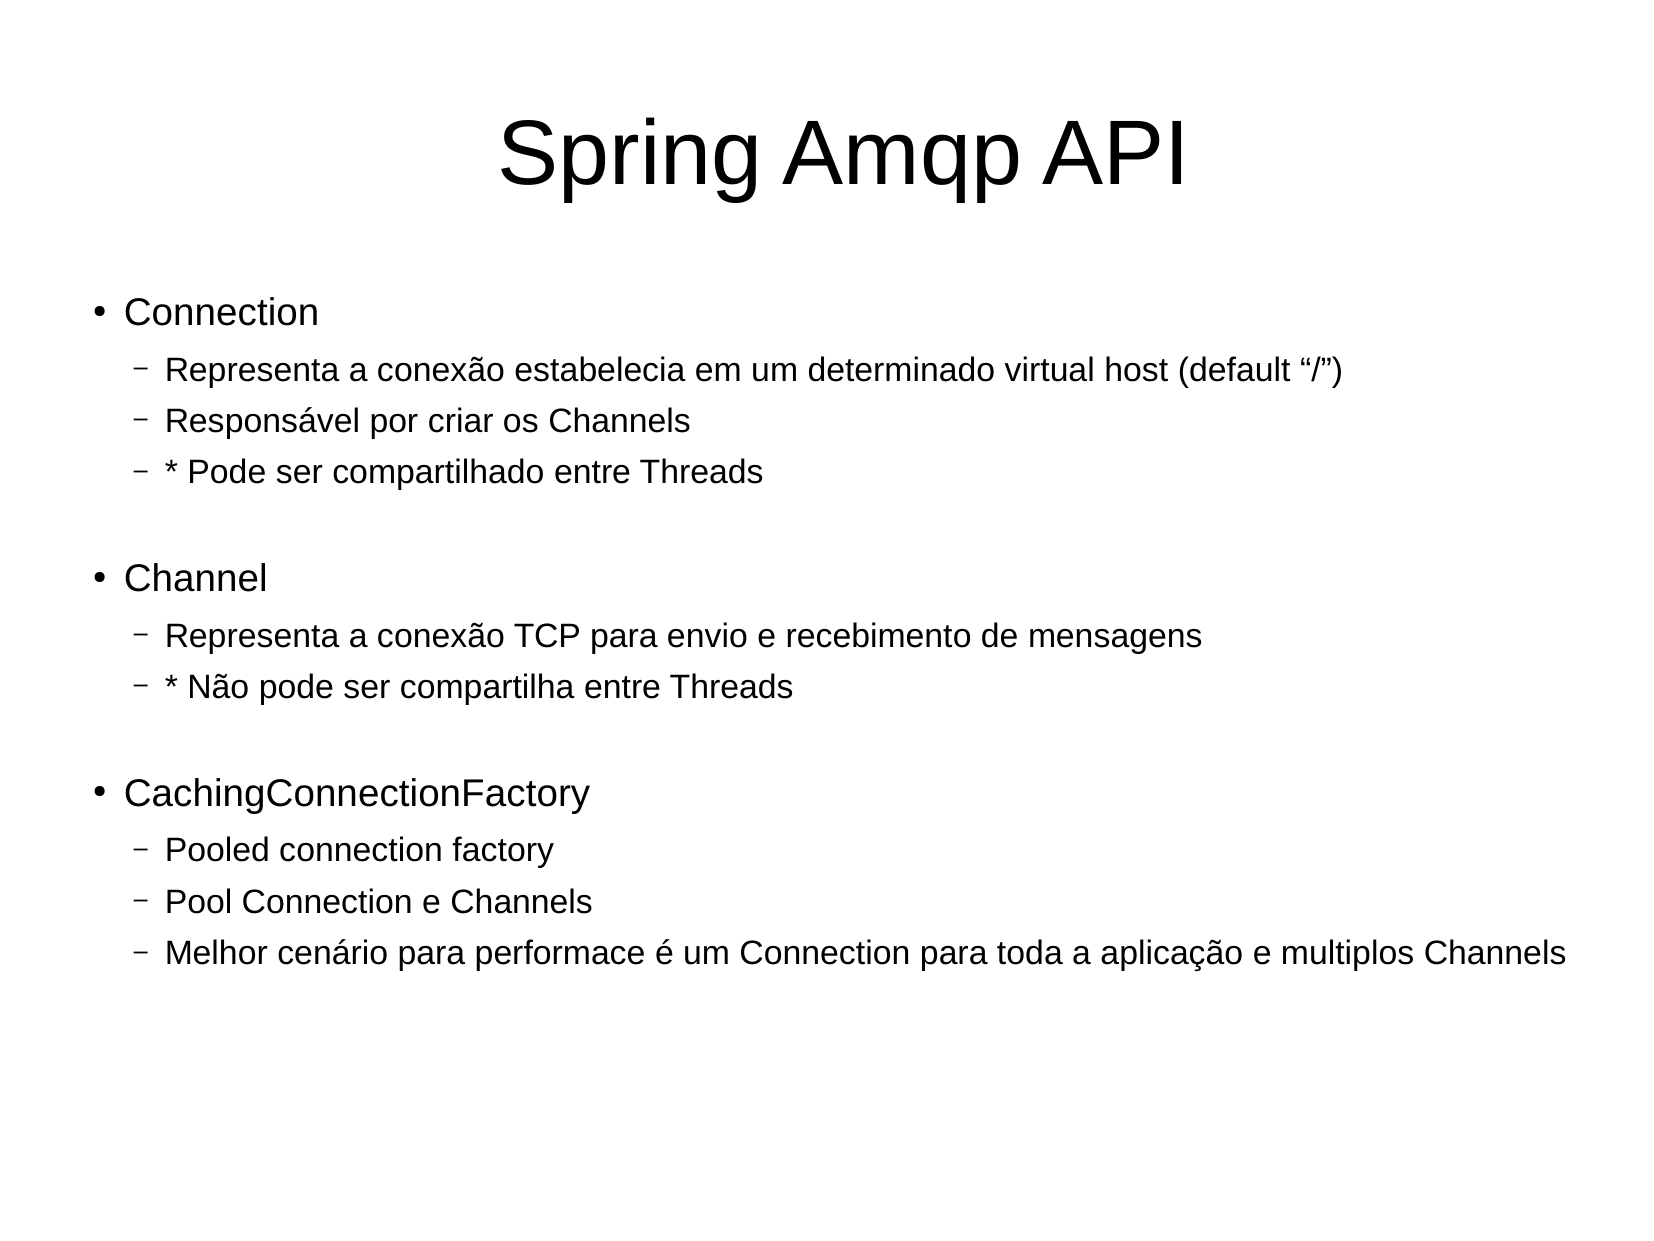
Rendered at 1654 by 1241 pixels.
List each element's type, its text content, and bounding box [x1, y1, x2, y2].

list Connection Representa a conexão estabelecia em um determinado virtual host (default “/”) Responsável por criar os Channels * Pode ser compartilhado entre Threads Channel Representa a conexão TCP para envio e recebimento de mensagens * Não pode ser compartilha entre Threads CachingConnectionFactory Pooled connection factory Pool Connection e Channels Melhor cenário para performace é um Connection para toda a aplicação e multiplos Channels [82, 290, 1571, 1010]
title Spring Amqp API [82, 49, 1571, 257]
